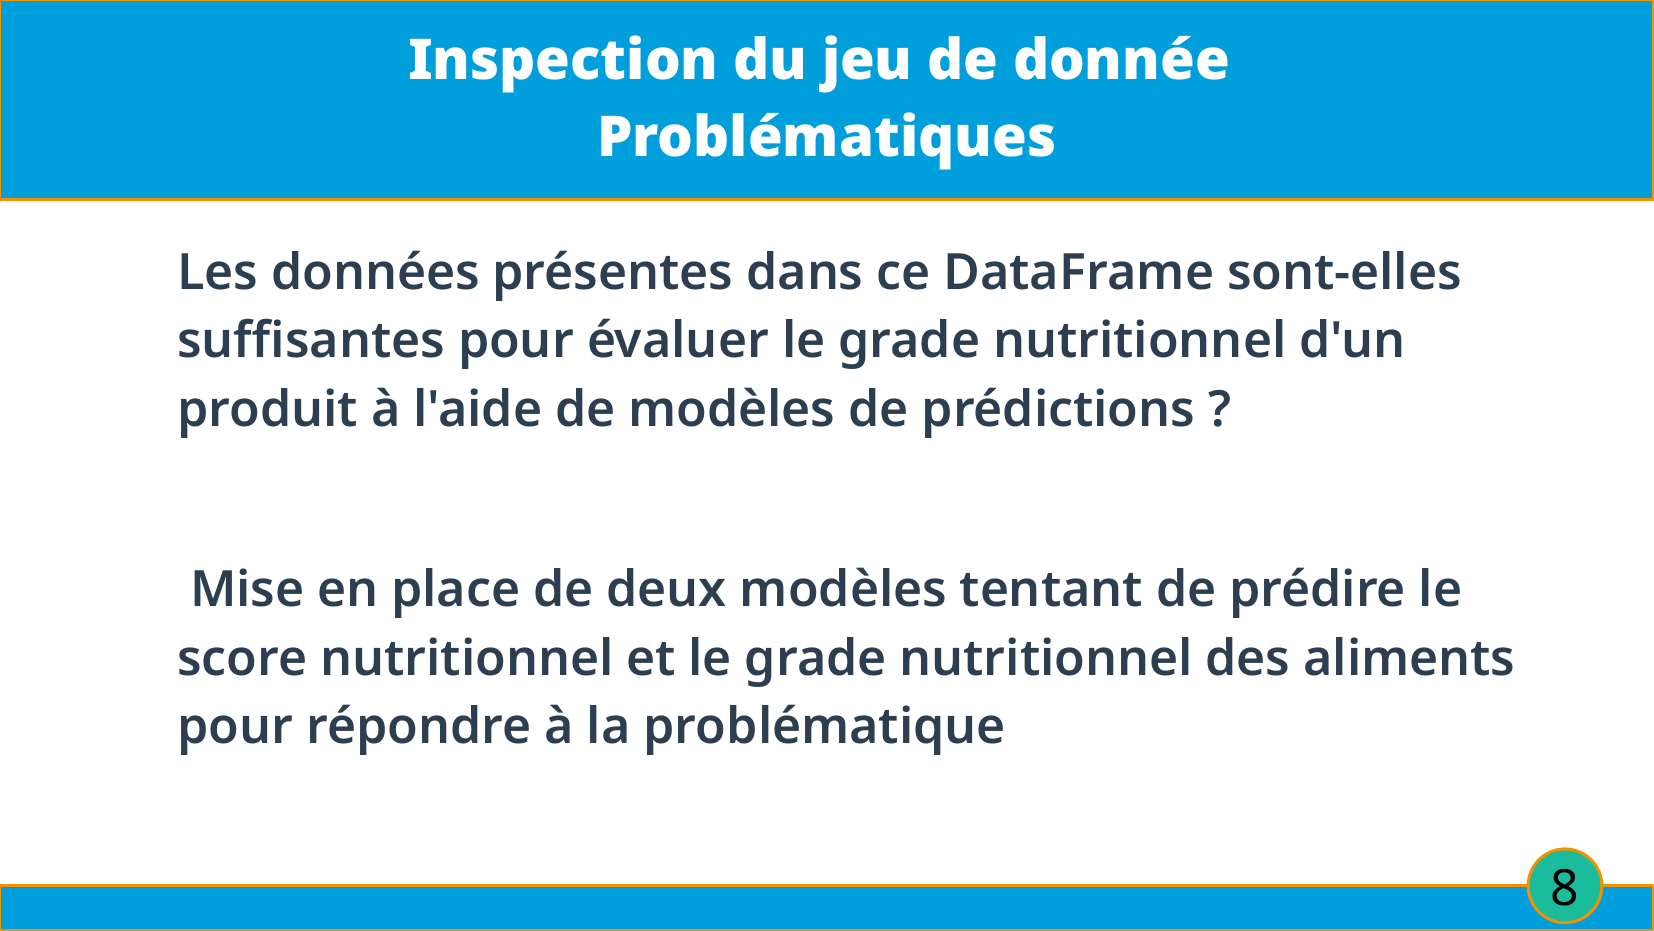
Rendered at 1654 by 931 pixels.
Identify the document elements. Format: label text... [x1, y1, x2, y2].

list Les données présentes dans ce DataFrame sont-elles suffisantes pour évaluer le grade nutritionnel d'un produit à l'aide de modèles de prédictions ? Mise en place de deux modèles tentant de prédire le score nutritionnel et le grade nutritionnel des aliments pour répondre à la problématique [106, 236, 1595, 776]
title Inspection du jeu de donnée Problématiques [59, 37, 1595, 155]
